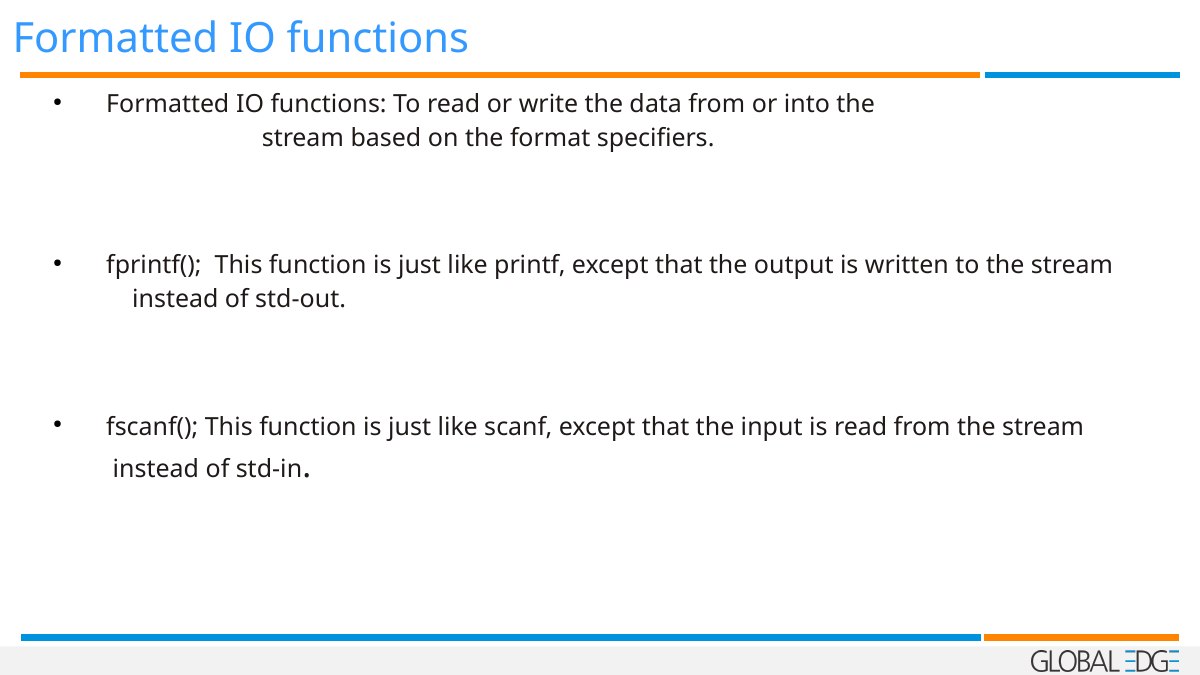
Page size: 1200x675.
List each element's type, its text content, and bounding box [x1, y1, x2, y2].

title Formatted IO functions [12, 9, 1088, 63]
list Formatted IO functions: To read or write the data from or into the stream based on the format specifiers. fprintf(); This function is just like printf, except that the output is written to the stream instead of std-out. fscanf(); This function is just like scanf, except that the input is read from the stream instead of std-in. [35, 86, 1200, 626]
picture [1031, 650, 1179, 672]
